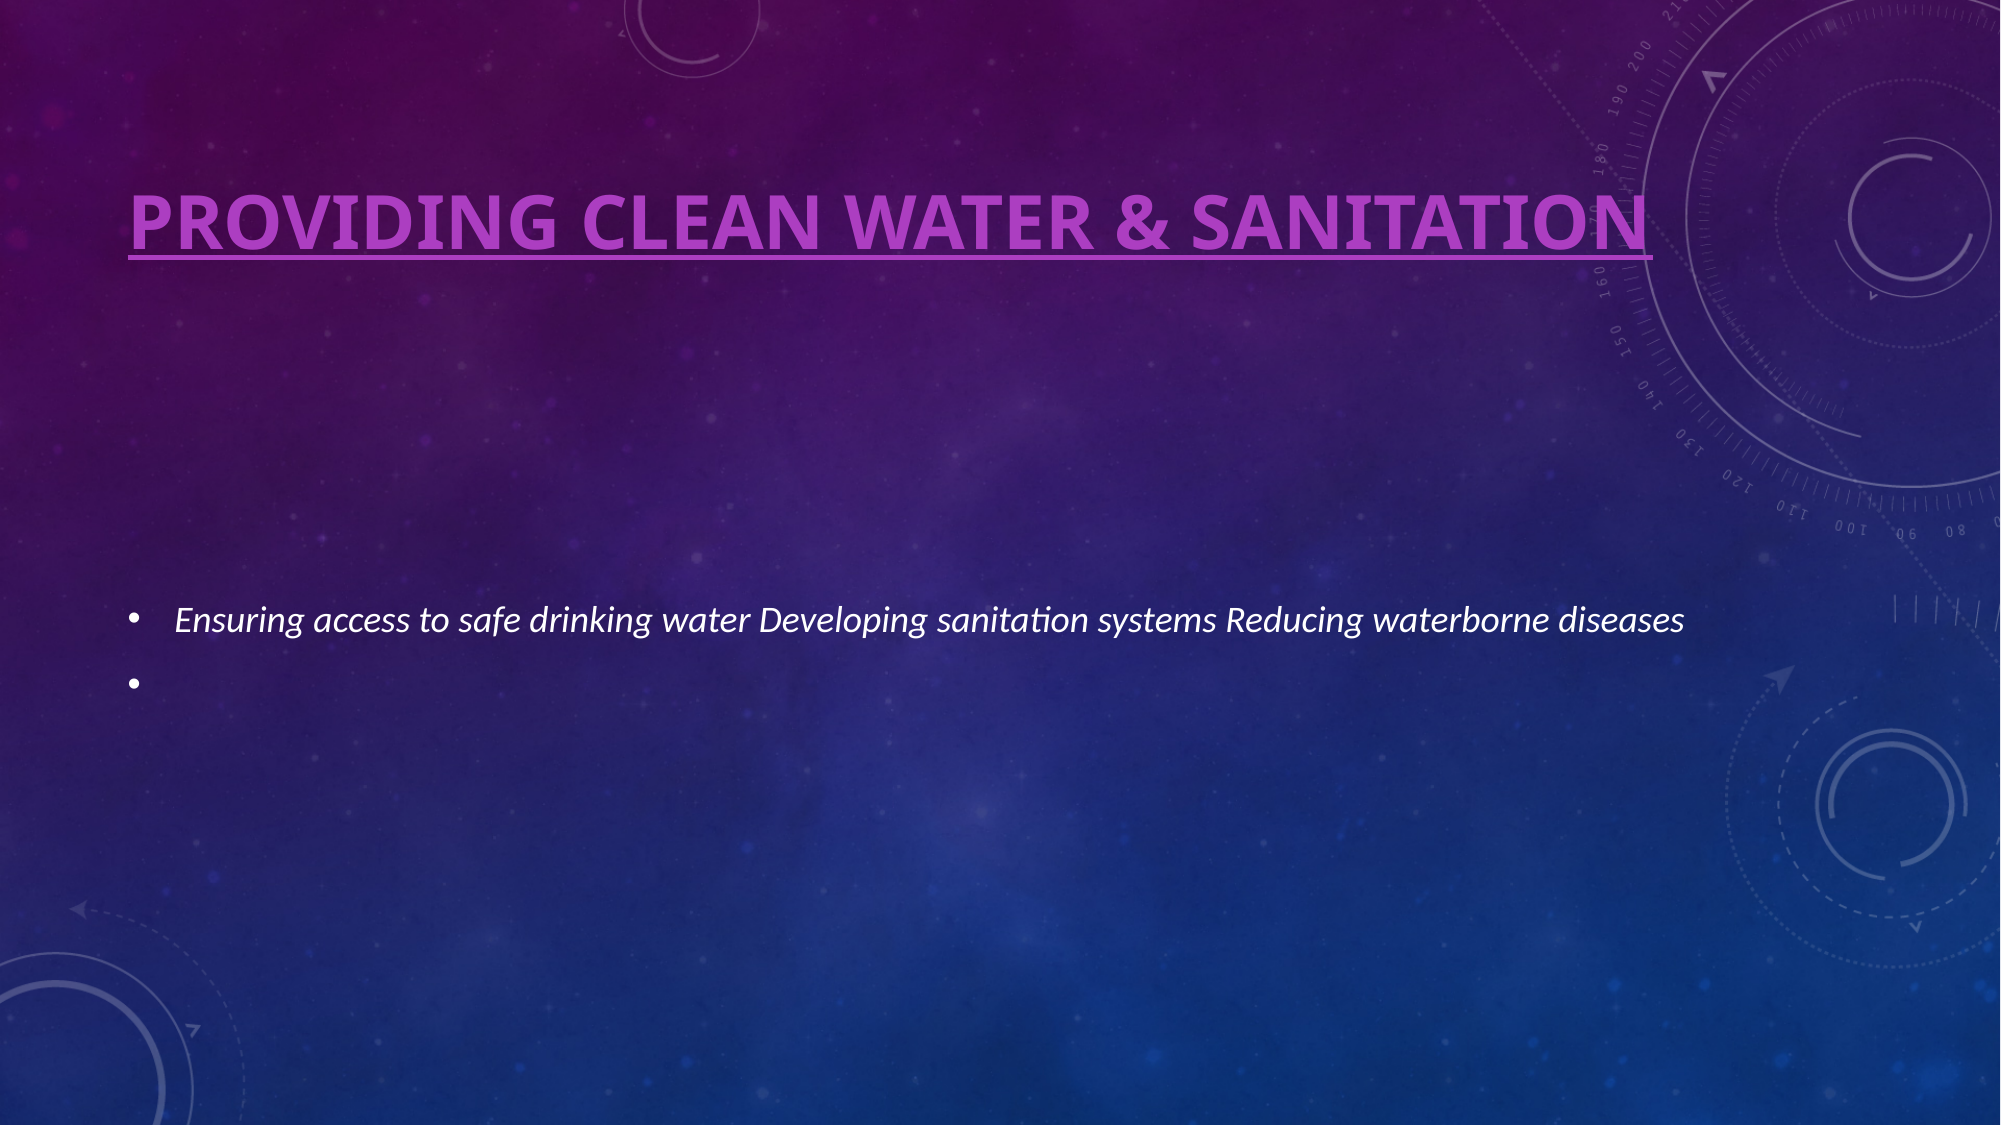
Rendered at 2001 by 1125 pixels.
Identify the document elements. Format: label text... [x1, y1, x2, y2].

title Providing Clean Water & Sanitation [112, 99, 1775, 339]
list Ensuring access to safe drinking water Developing sanitation systems Reducing waterborne diseases [112, 351, 1775, 950]
